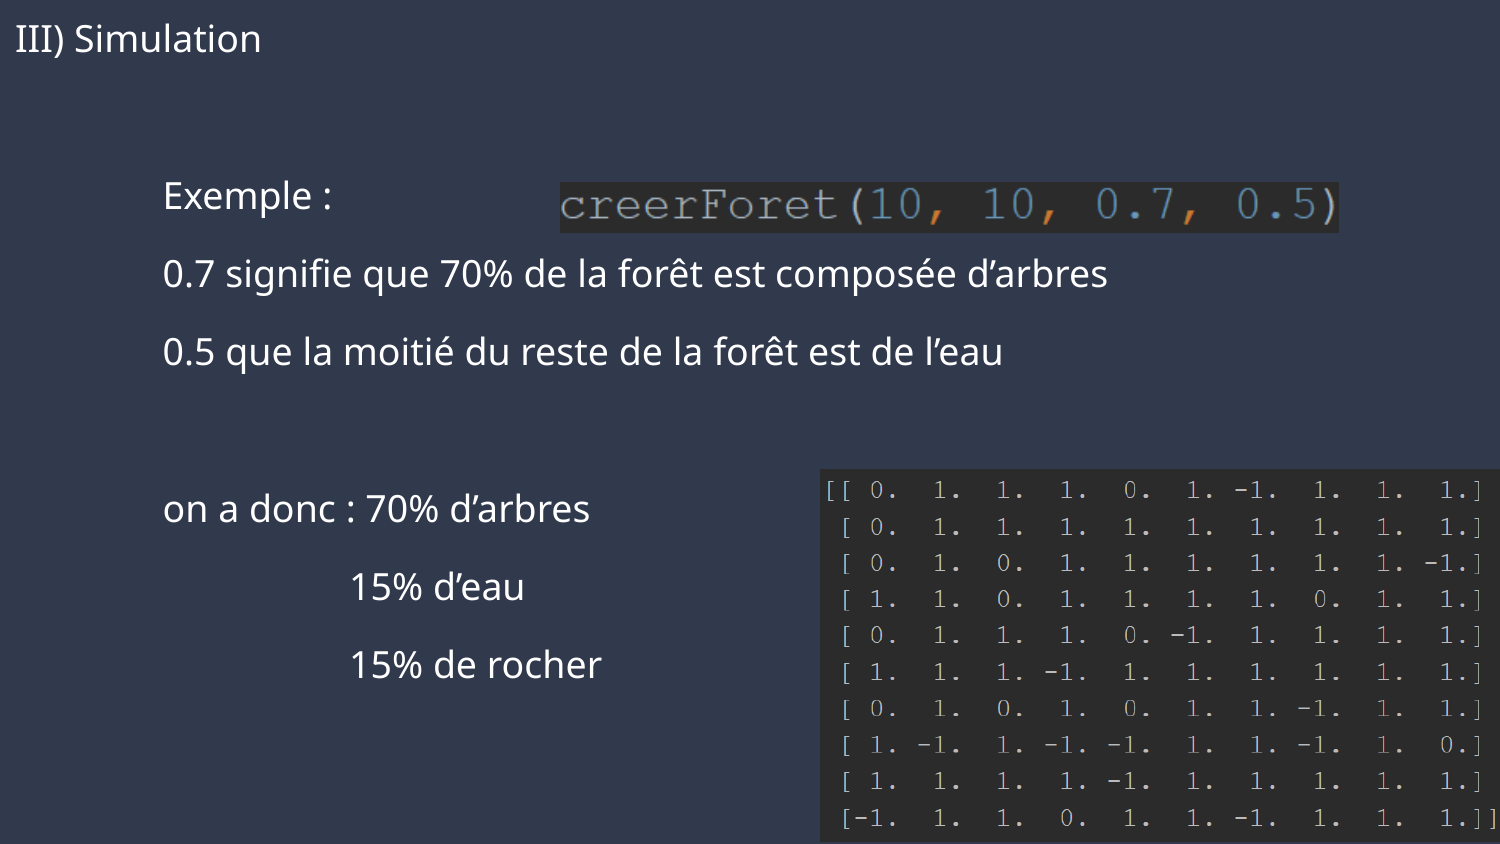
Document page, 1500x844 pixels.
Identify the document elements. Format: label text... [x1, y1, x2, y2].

picture [820, 469, 1500, 842]
list III) Simulation Exemple : 0.7 signifie que 70% de la forêt est composée d’arbres 0.5 que la moitié du reste de la forêt est de l’eau on a donc : 70% d’arbres 15% d’eau 15% de rocher [0, 0, 1500, 844]
picture [560, 182, 1339, 233]
